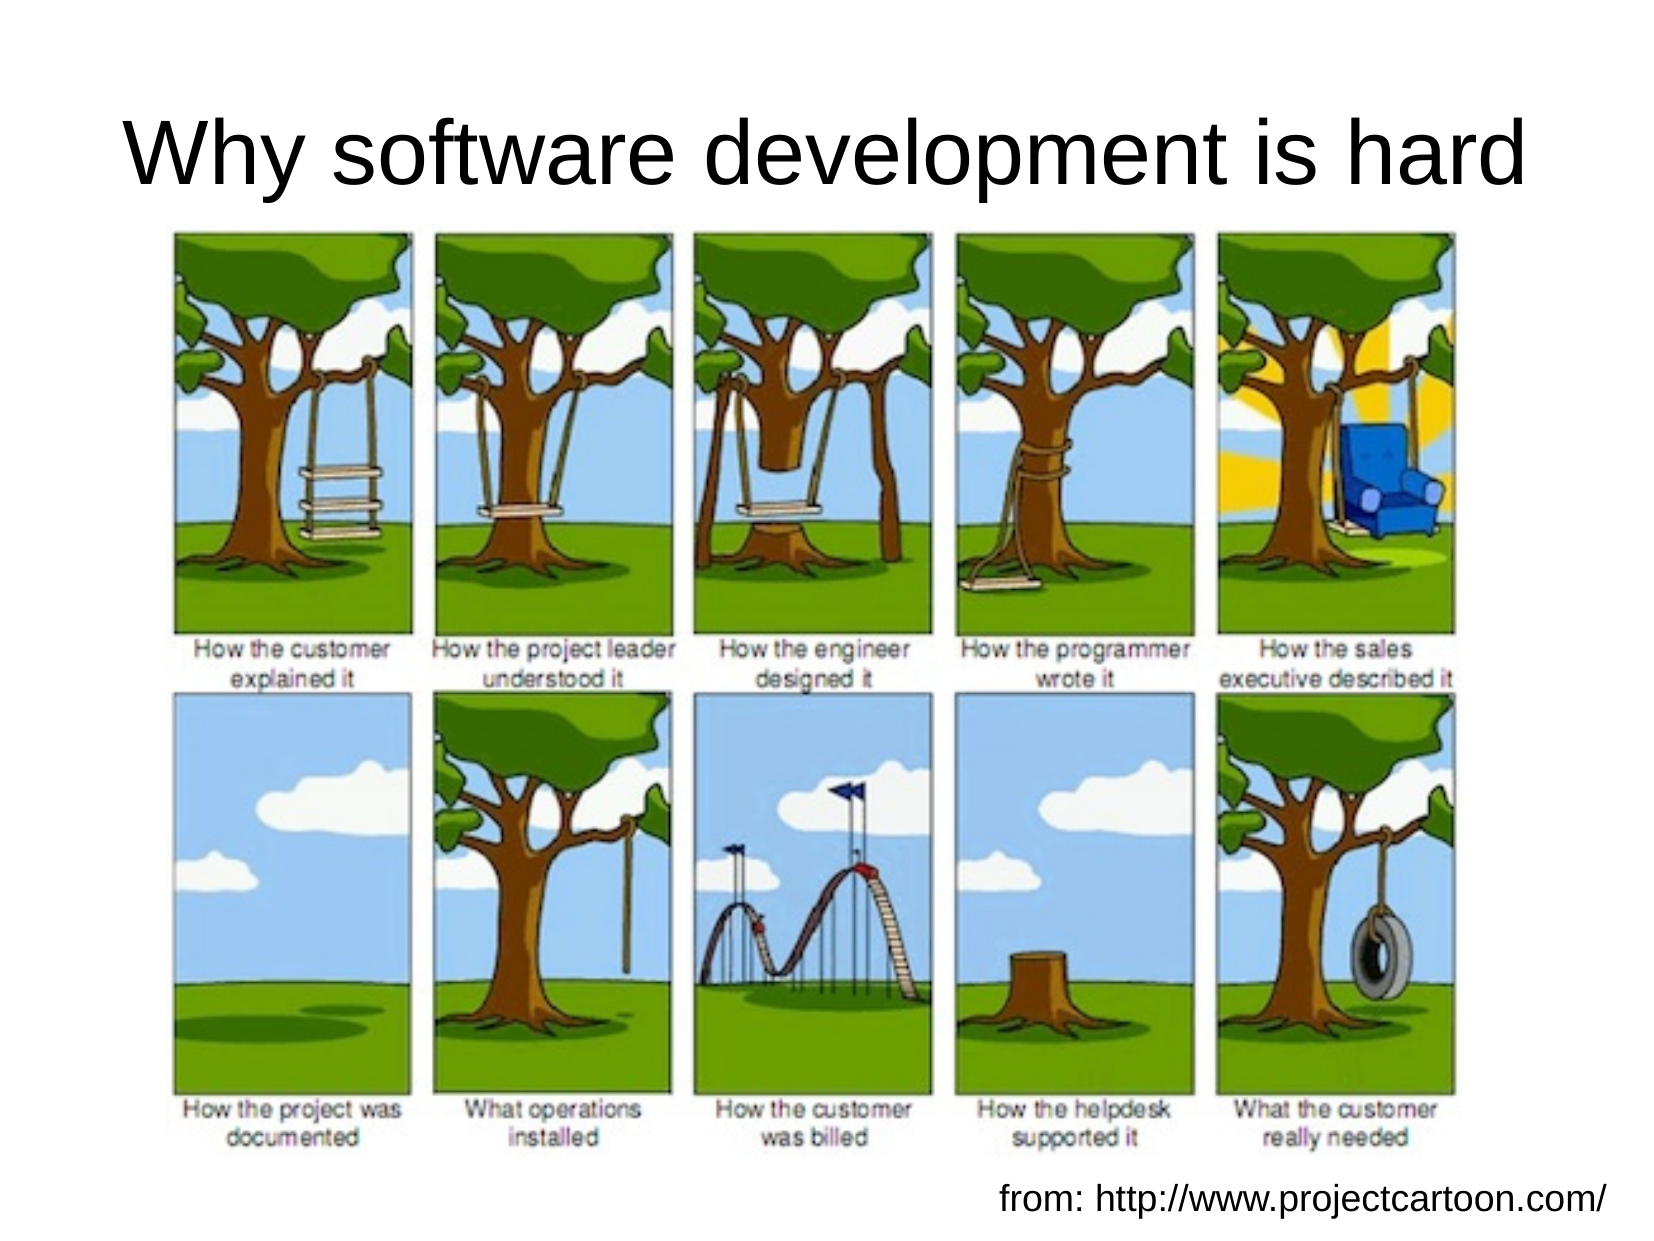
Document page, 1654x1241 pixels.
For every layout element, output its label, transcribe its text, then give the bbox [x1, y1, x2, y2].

text_box from: http://www.projectcartoon.com/ [984, 1170, 1623, 1227]
picture [165, 224, 1467, 1167]
title Why software development is hard [82, 49, 1571, 257]
